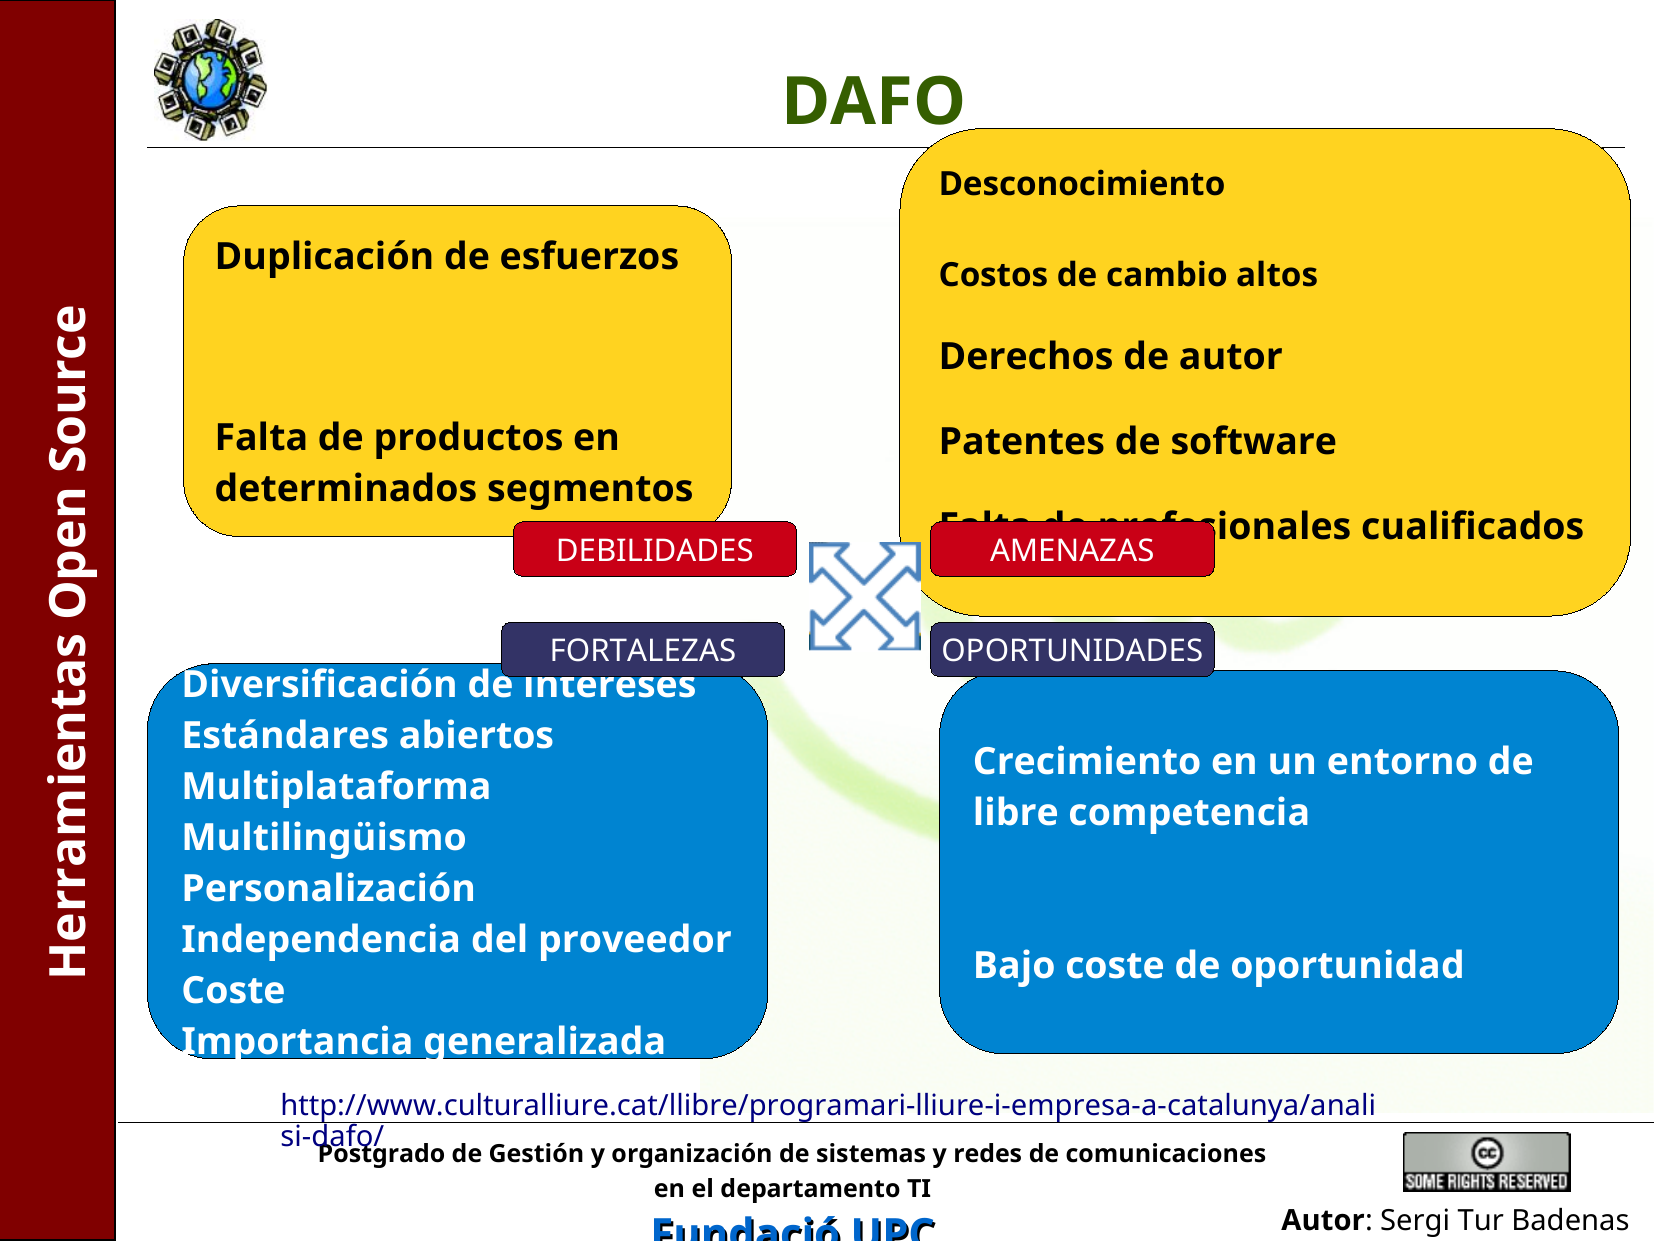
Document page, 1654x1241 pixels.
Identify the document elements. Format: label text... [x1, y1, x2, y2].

text_box DEBILIDADES [513, 521, 797, 577]
text_box Crecimiento en un entorno de libre competencia Bajo coste de oportunidad [939, 670, 1619, 1054]
picture [1403, 1132, 1571, 1192]
text_box Diversificación de intereses Estándares abiertos Multiplataforma Multilingüismo Personalización Independencia del proveedor Coste Importancia generalizada [147, 663, 768, 1059]
text_box http://www.culturalliure.cat/llibre/programari-lliure-i-empresa-a-catalunya/analisi-dafo/ [265, 1077, 1401, 1134]
title DAFO [129, 56, 1619, 141]
text_box AMENAZAS [930, 521, 1215, 577]
text_box FORTALEZAS [501, 622, 785, 677]
picture [154, 19, 268, 56]
text_box Desconocimiento Costos de cambio altos Derechos de autor Patentes de software Falta de profesionales cualificados [899, 128, 1631, 617]
text_box Duplicación de esfuerzos Falta de productos en determinados segmentos [183, 205, 732, 537]
picture [700, 217, 1654, 1113]
text_box OPORTUNIDADES [930, 622, 1215, 677]
